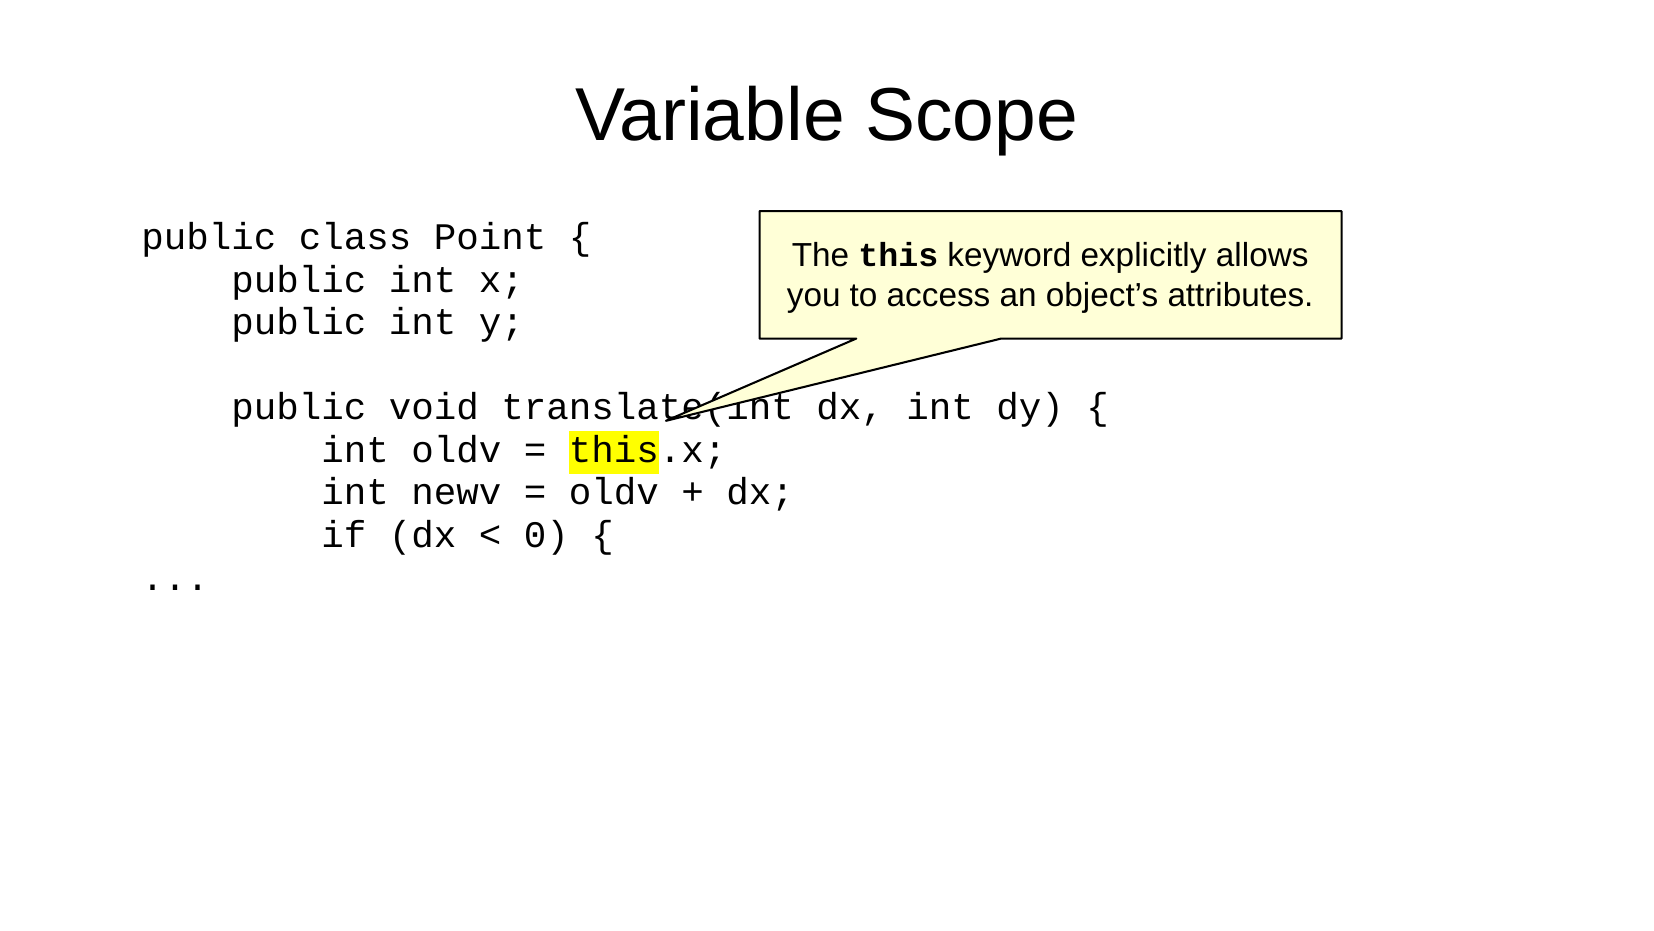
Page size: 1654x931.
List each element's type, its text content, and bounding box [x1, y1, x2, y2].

text_box public class Point { public int x; public int y; public void translate(int dx, int dy) { int oldv = this.x; int newv = oldv + dx; if (dx < 0) { ... [126, 211, 1124, 652]
title Variable Scope [82, 37, 1571, 193]
text_box The this keyword explicitly allows you to access an object’s attributes. [665, 211, 1342, 421]
